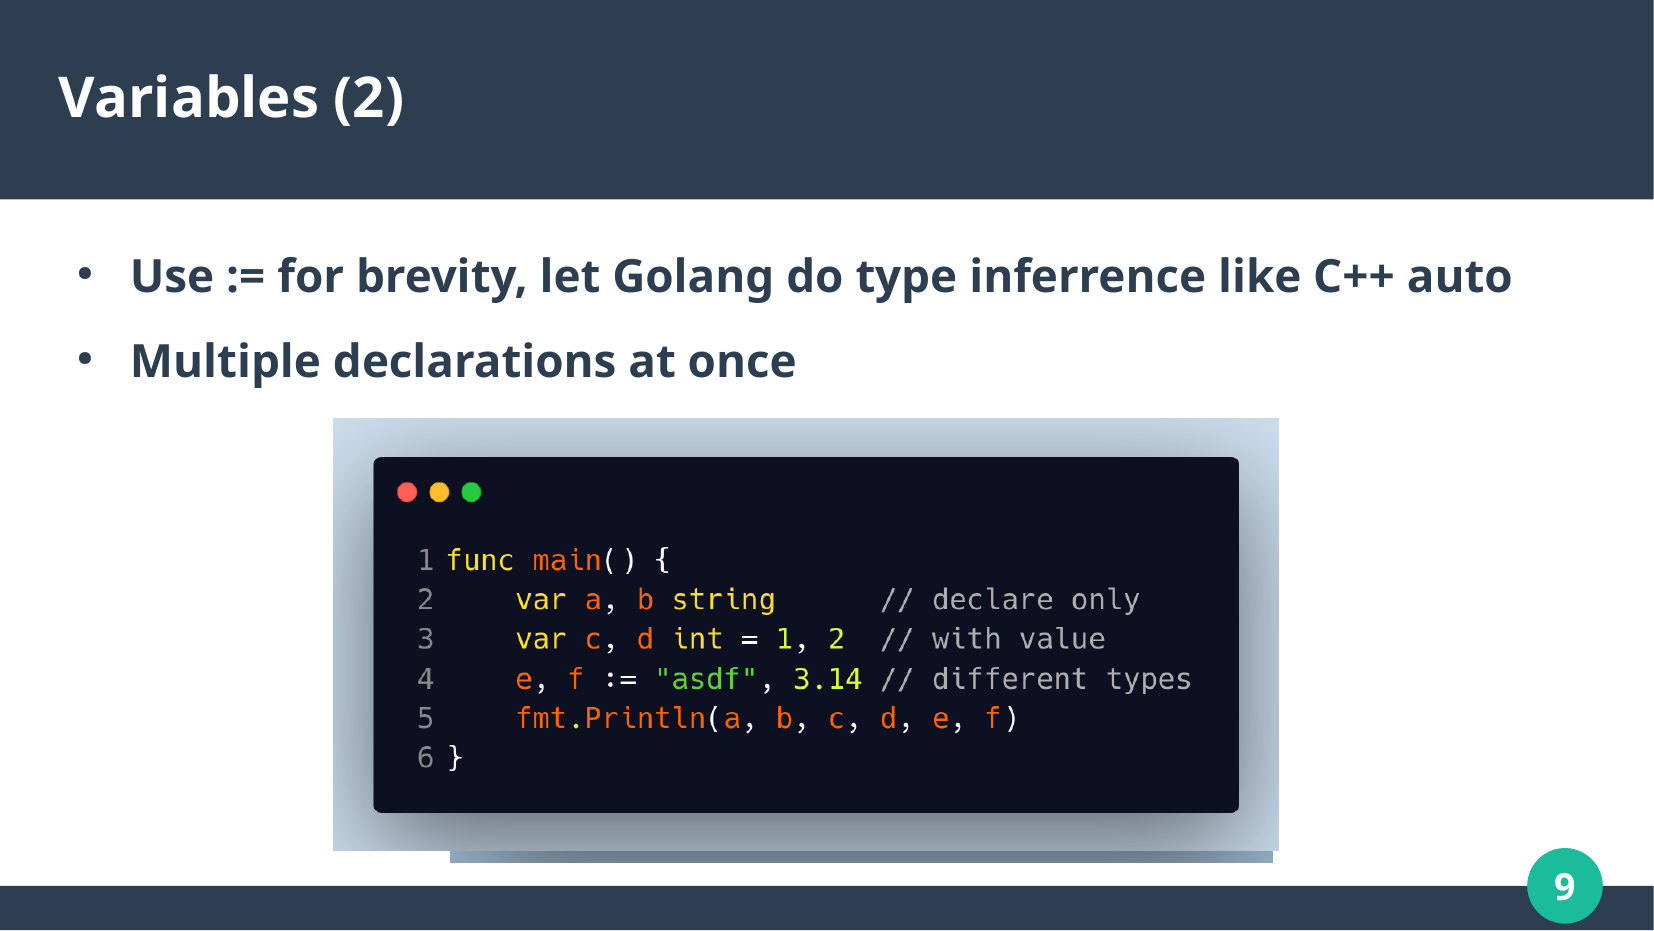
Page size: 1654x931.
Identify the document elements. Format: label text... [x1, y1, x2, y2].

list Use := for brevity, let Golang do type inferrence like C++ auto Multiple declarations at once [59, 243, 1595, 413]
title Variables (2) [59, 37, 1595, 155]
picture [333, 418, 1279, 863]
